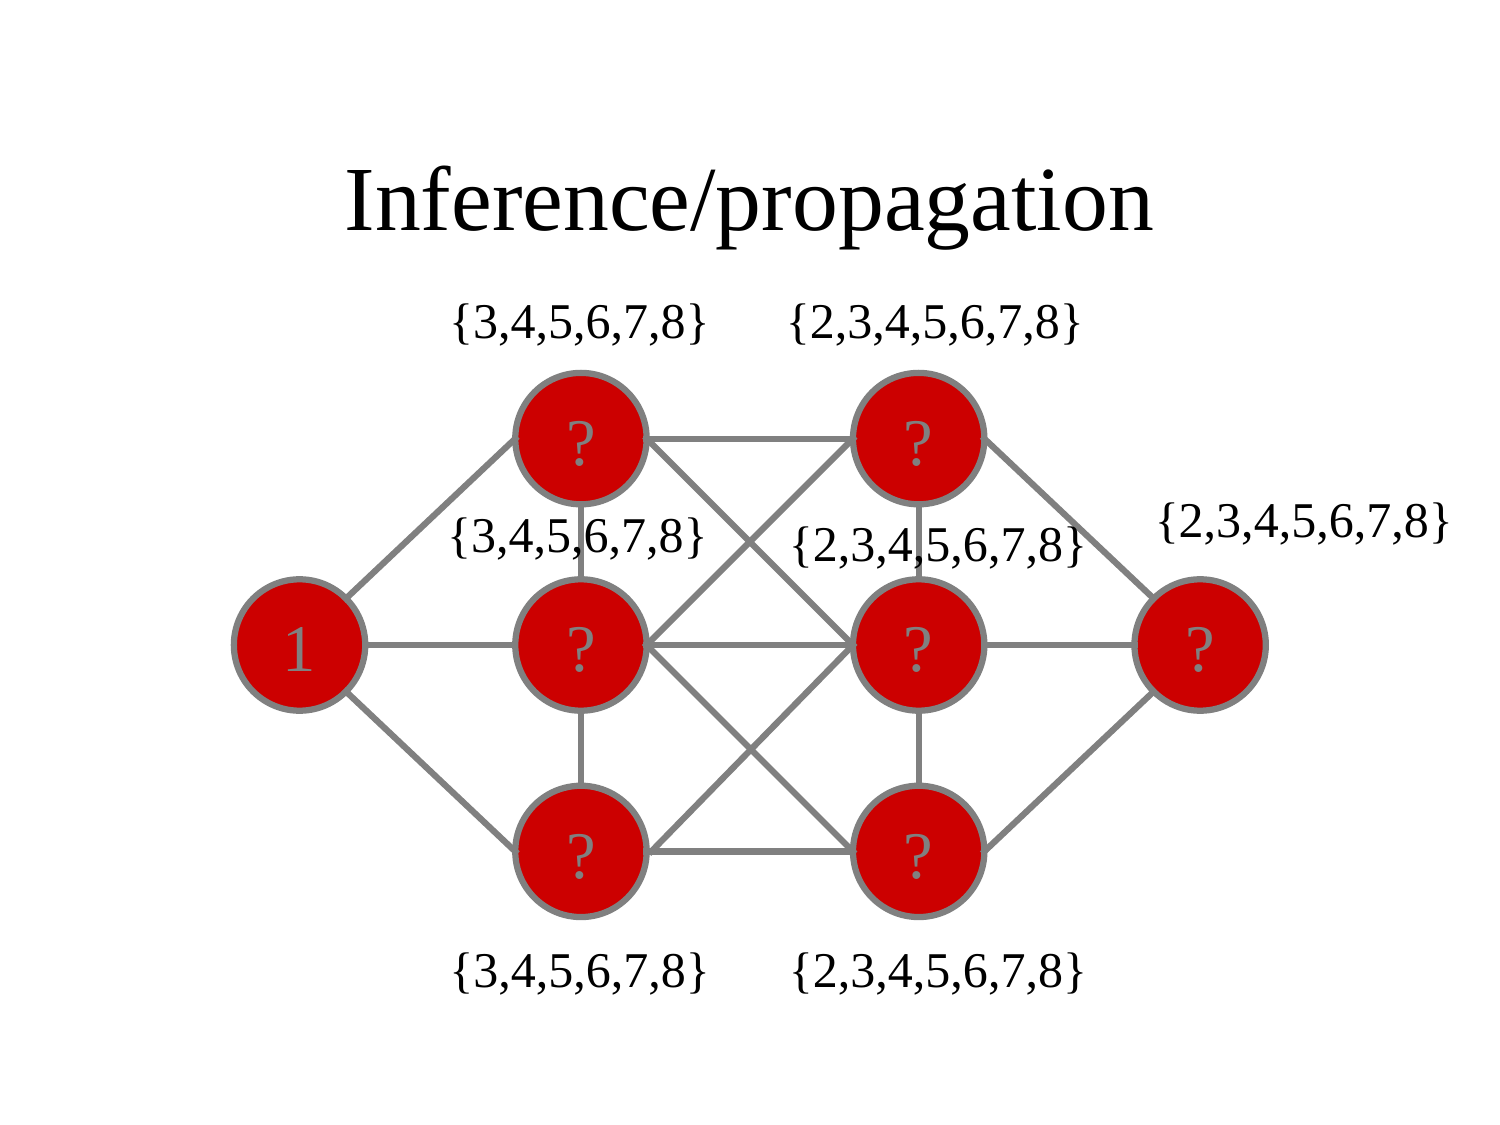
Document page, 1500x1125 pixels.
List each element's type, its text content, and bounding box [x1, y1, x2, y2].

text_box {3,4,5,6,7,8} [434, 929, 774, 1006]
text_box {2,3,4,5,6,7,8} [1140, 479, 1500, 556]
text_box {3,4,5,6,7,8} [434, 280, 810, 356]
text_box {3,4,5,6,7,8} [432, 494, 808, 571]
text_box ? [515, 785, 647, 918]
text_box {2,3,4,5,6,7,8} [774, 929, 1150, 1006]
text_box ? [515, 372, 647, 494]
text_box {2,3,4,5,6,7,8} [810, 280, 1147, 356]
text_box ? [853, 372, 985, 503]
title Inference/propagation [112, 99, 1388, 288]
text_box ? [853, 785, 985, 918]
text_box ? [853, 580, 985, 711]
text_box ? [1134, 579, 1266, 711]
text_box ? [515, 579, 647, 711]
text_box {2,3,4,5,6,7,8} [774, 503, 1150, 580]
text_box 1 [233, 579, 366, 711]
